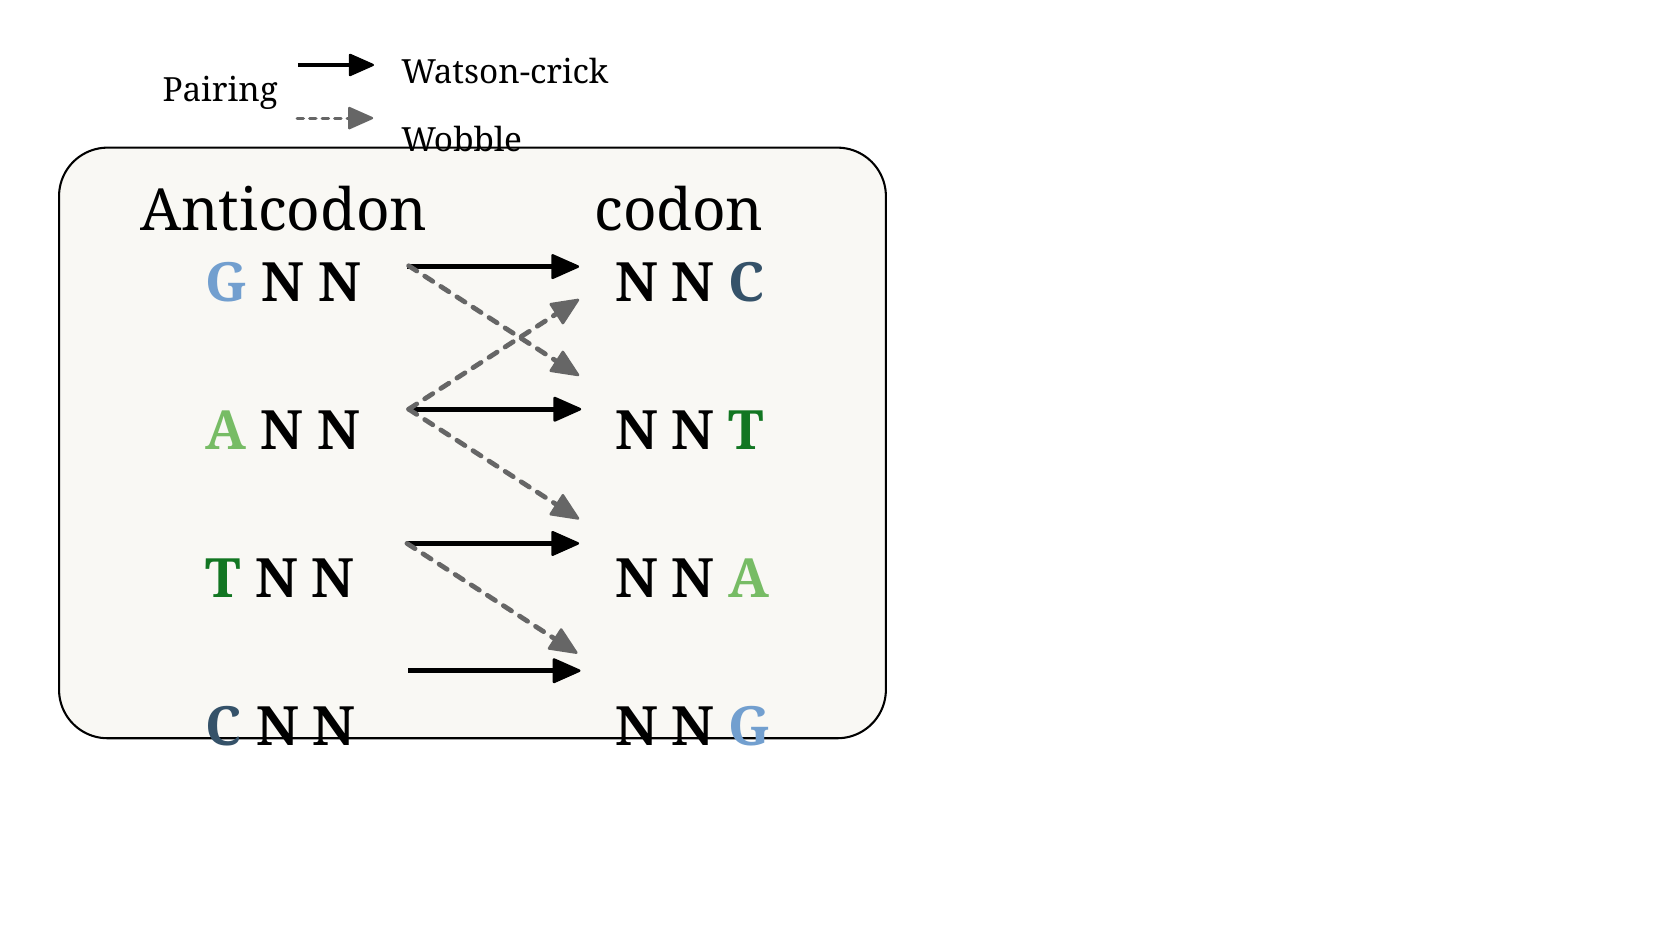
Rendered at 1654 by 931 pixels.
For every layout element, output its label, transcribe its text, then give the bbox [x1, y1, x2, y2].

text_box Watson-crick Wobble [386, 17, 650, 149]
text_box G N N A N N T N N C N N [190, 236, 418, 827]
text_box Pairing [147, 59, 303, 113]
text_box Anticodon codon [95, 160, 810, 311]
text_box [59, 147, 886, 739]
text_box N N C N N T N N A N N G [600, 236, 827, 739]
text_box [418, 311, 600, 739]
